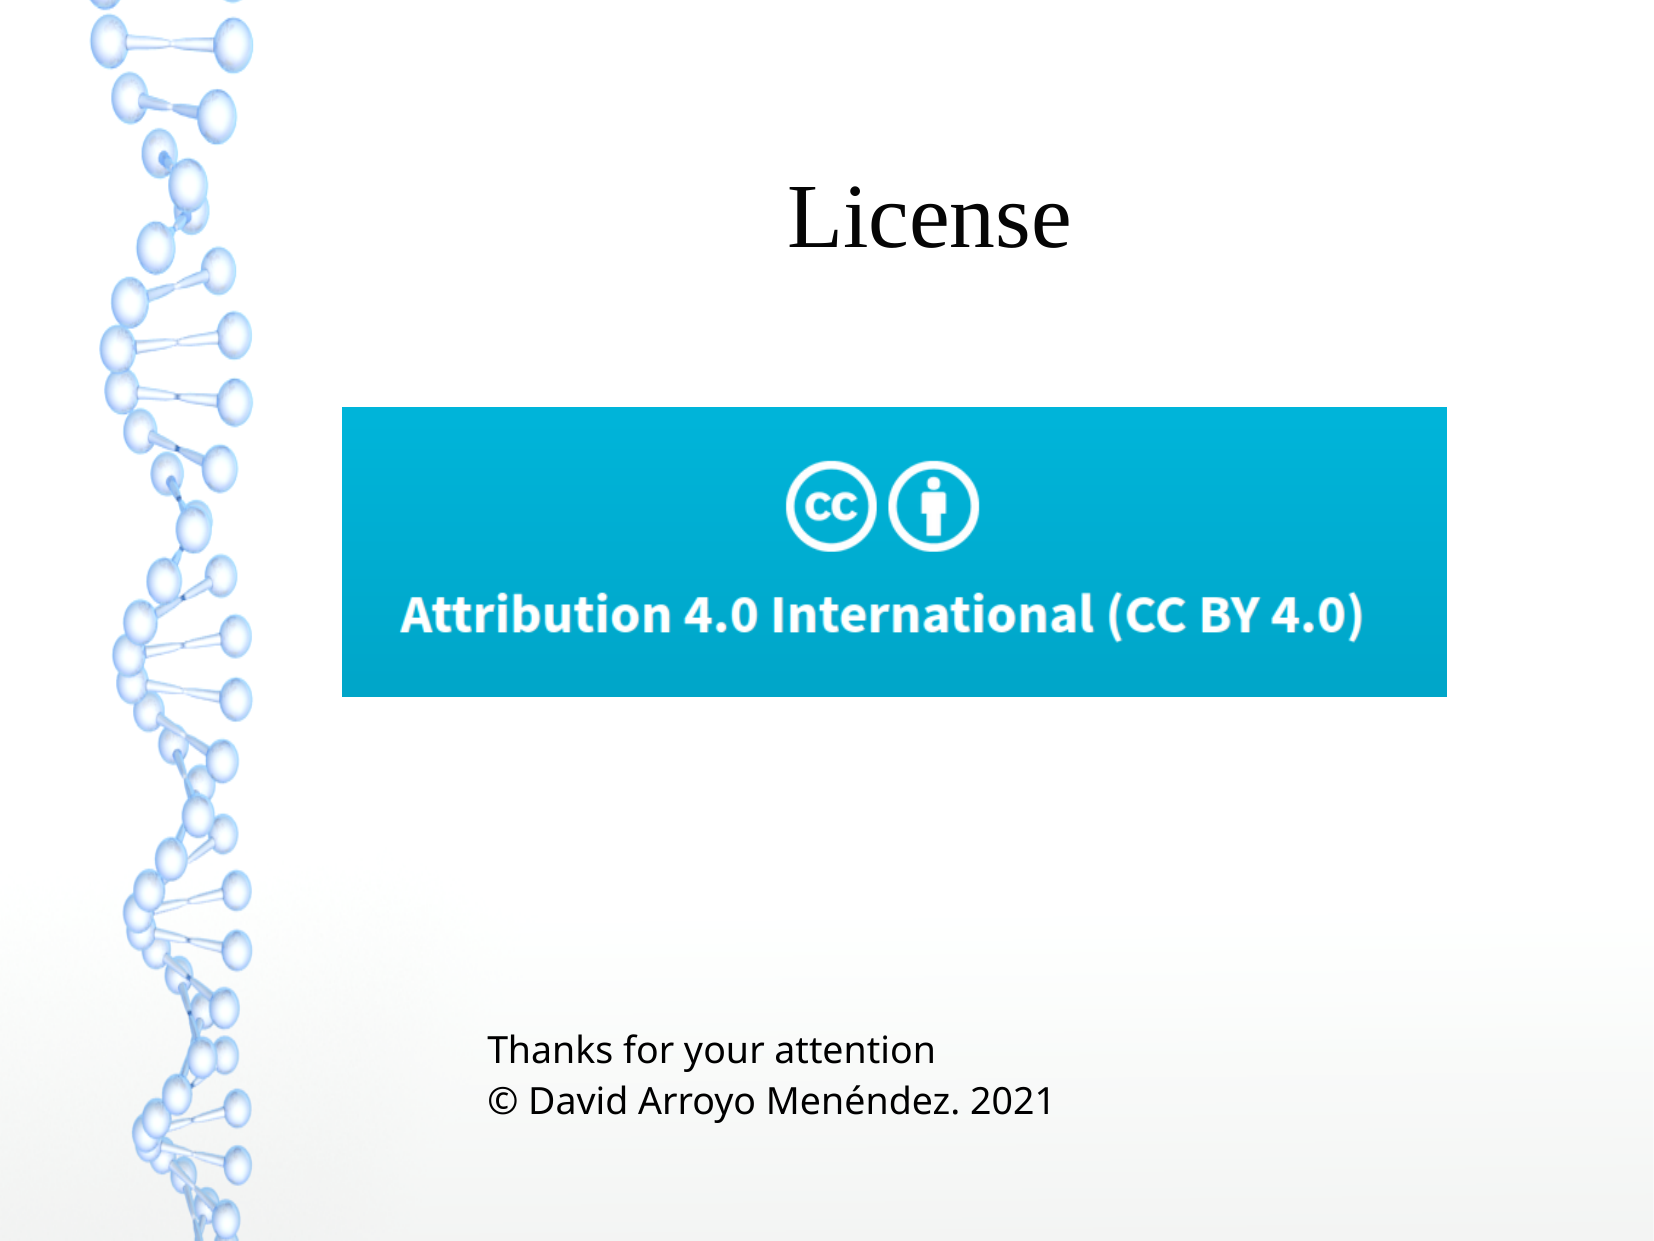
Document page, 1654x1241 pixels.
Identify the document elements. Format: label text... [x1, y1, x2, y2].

text_box Thanks for your attention © David Arroyo Menéndez. 2021 [472, 1015, 1349, 1118]
picture [0, 0, 1654, 1241]
title License [265, 0, 1595, 422]
